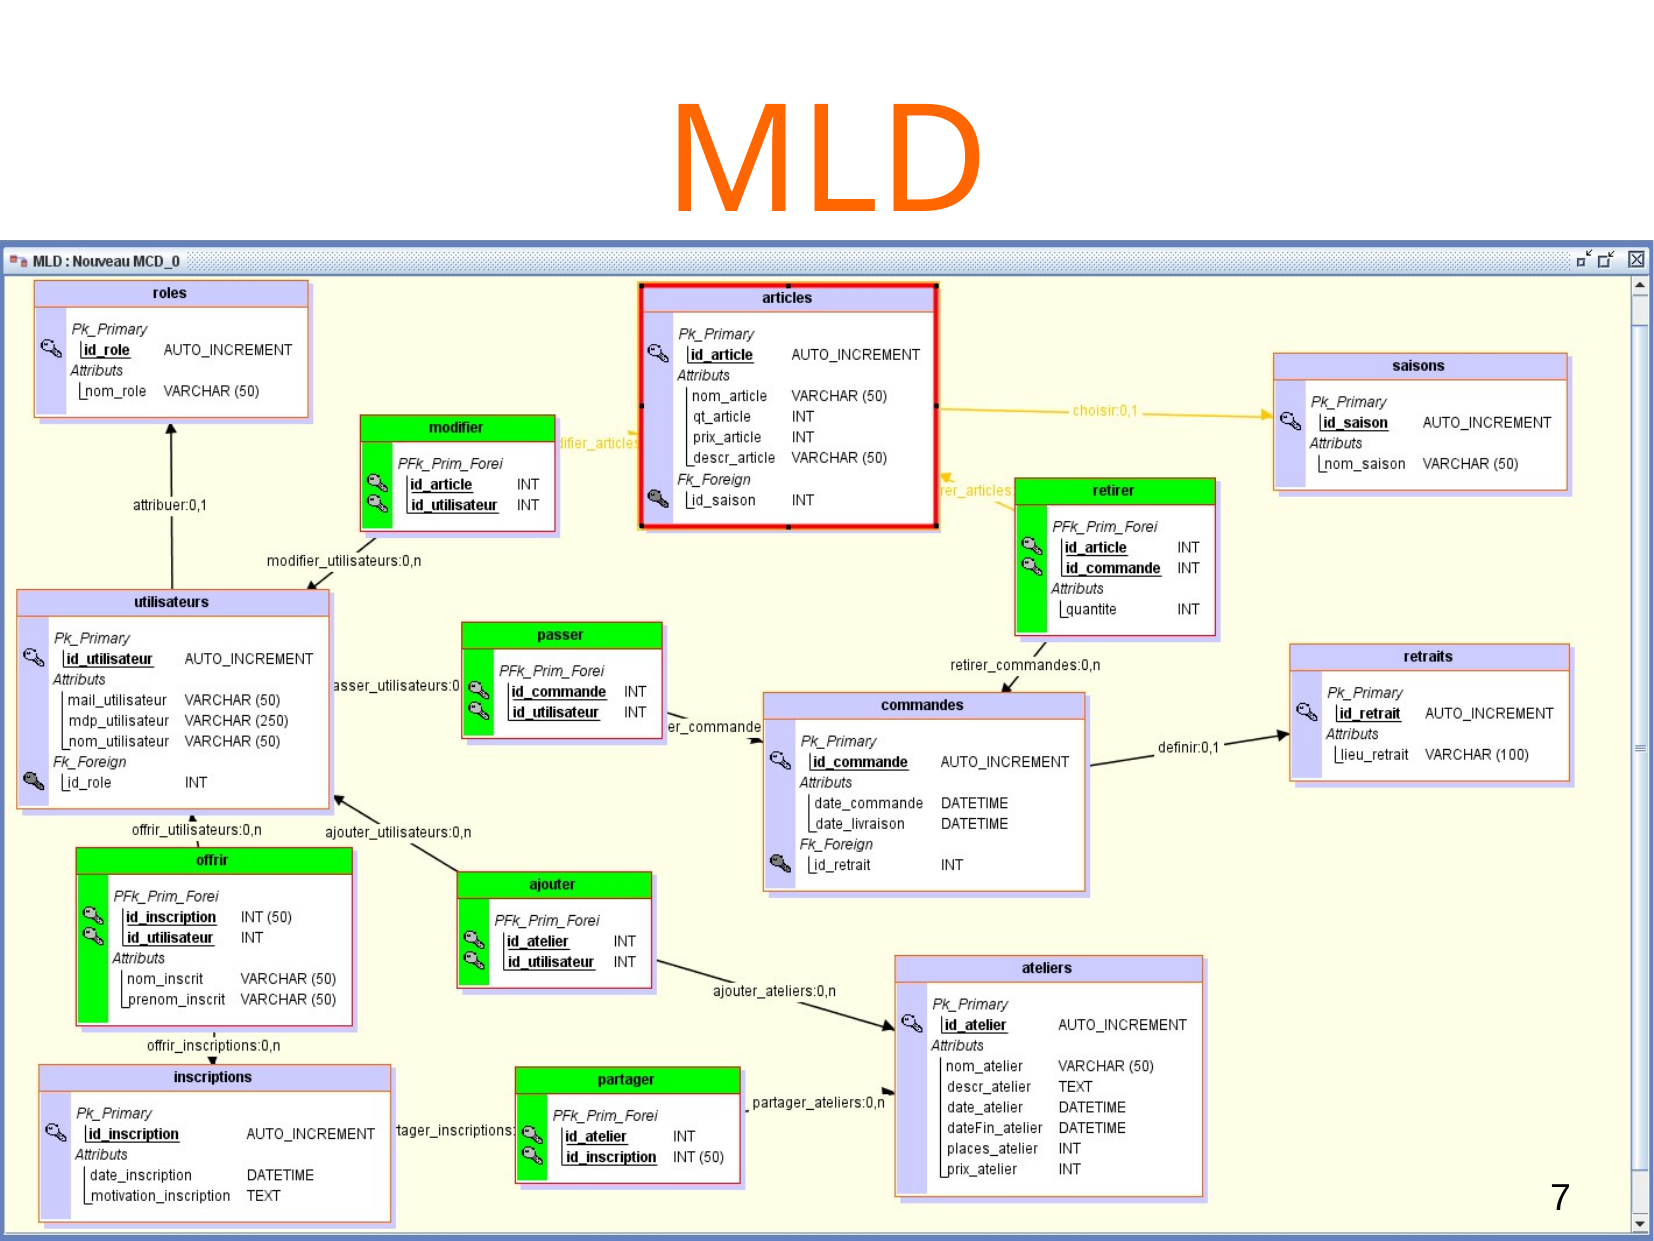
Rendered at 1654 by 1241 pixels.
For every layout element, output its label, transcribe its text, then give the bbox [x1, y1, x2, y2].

picture [0, 240, 1654, 1241]
text_box 7 [1535, 1169, 1607, 1227]
title MLD [82, 32, 1571, 240]
